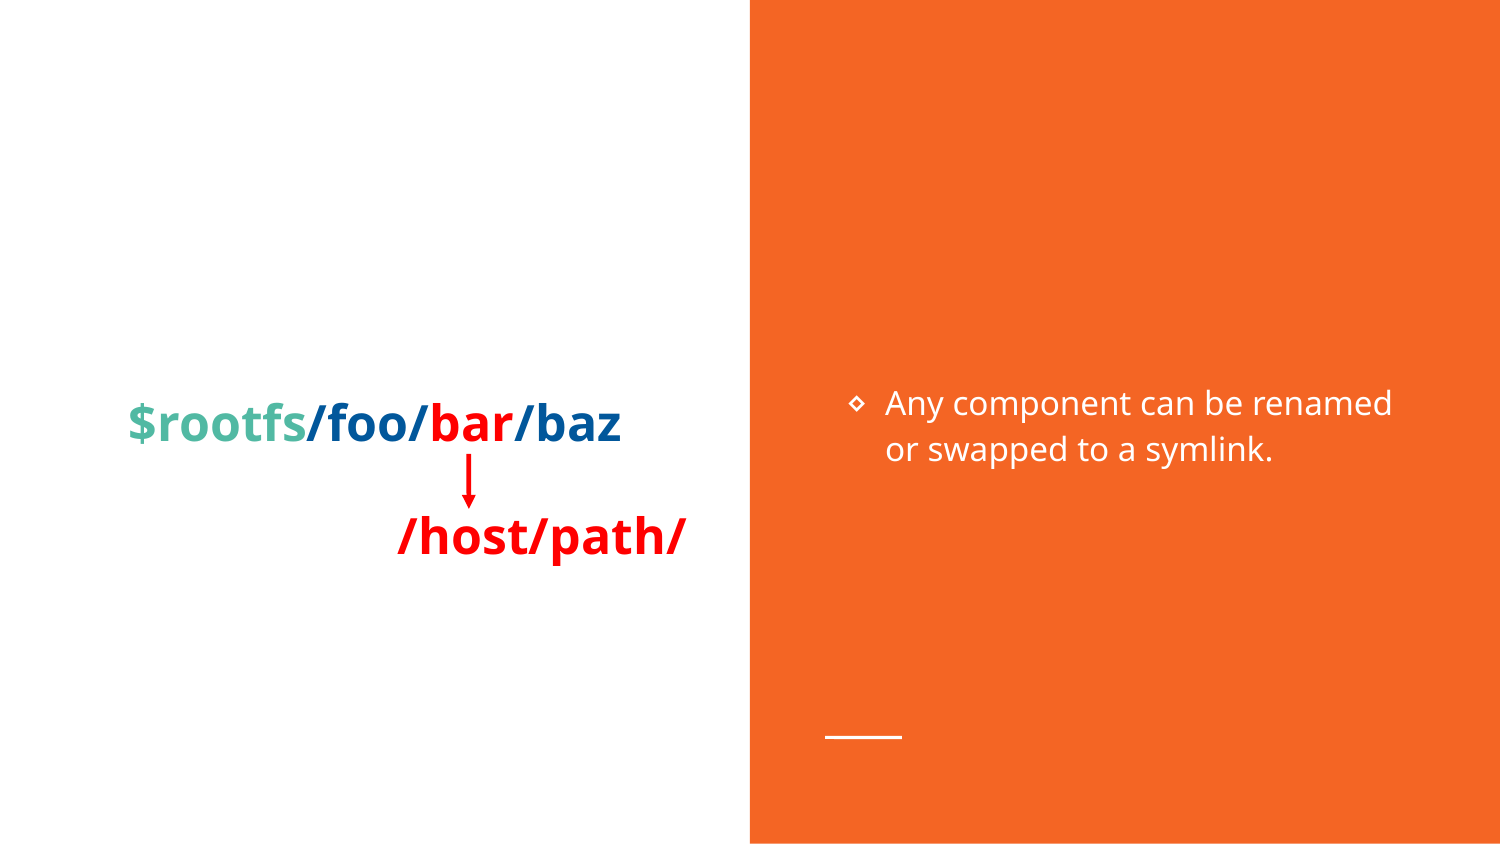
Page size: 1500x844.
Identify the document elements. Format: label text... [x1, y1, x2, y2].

title /host/path/ [377, 426, 708, 643]
title $rootfs/foo/bar/baz [43, 313, 708, 530]
list Any component can be renamed or swapped to a symlink. [810, 118, 1440, 725]
